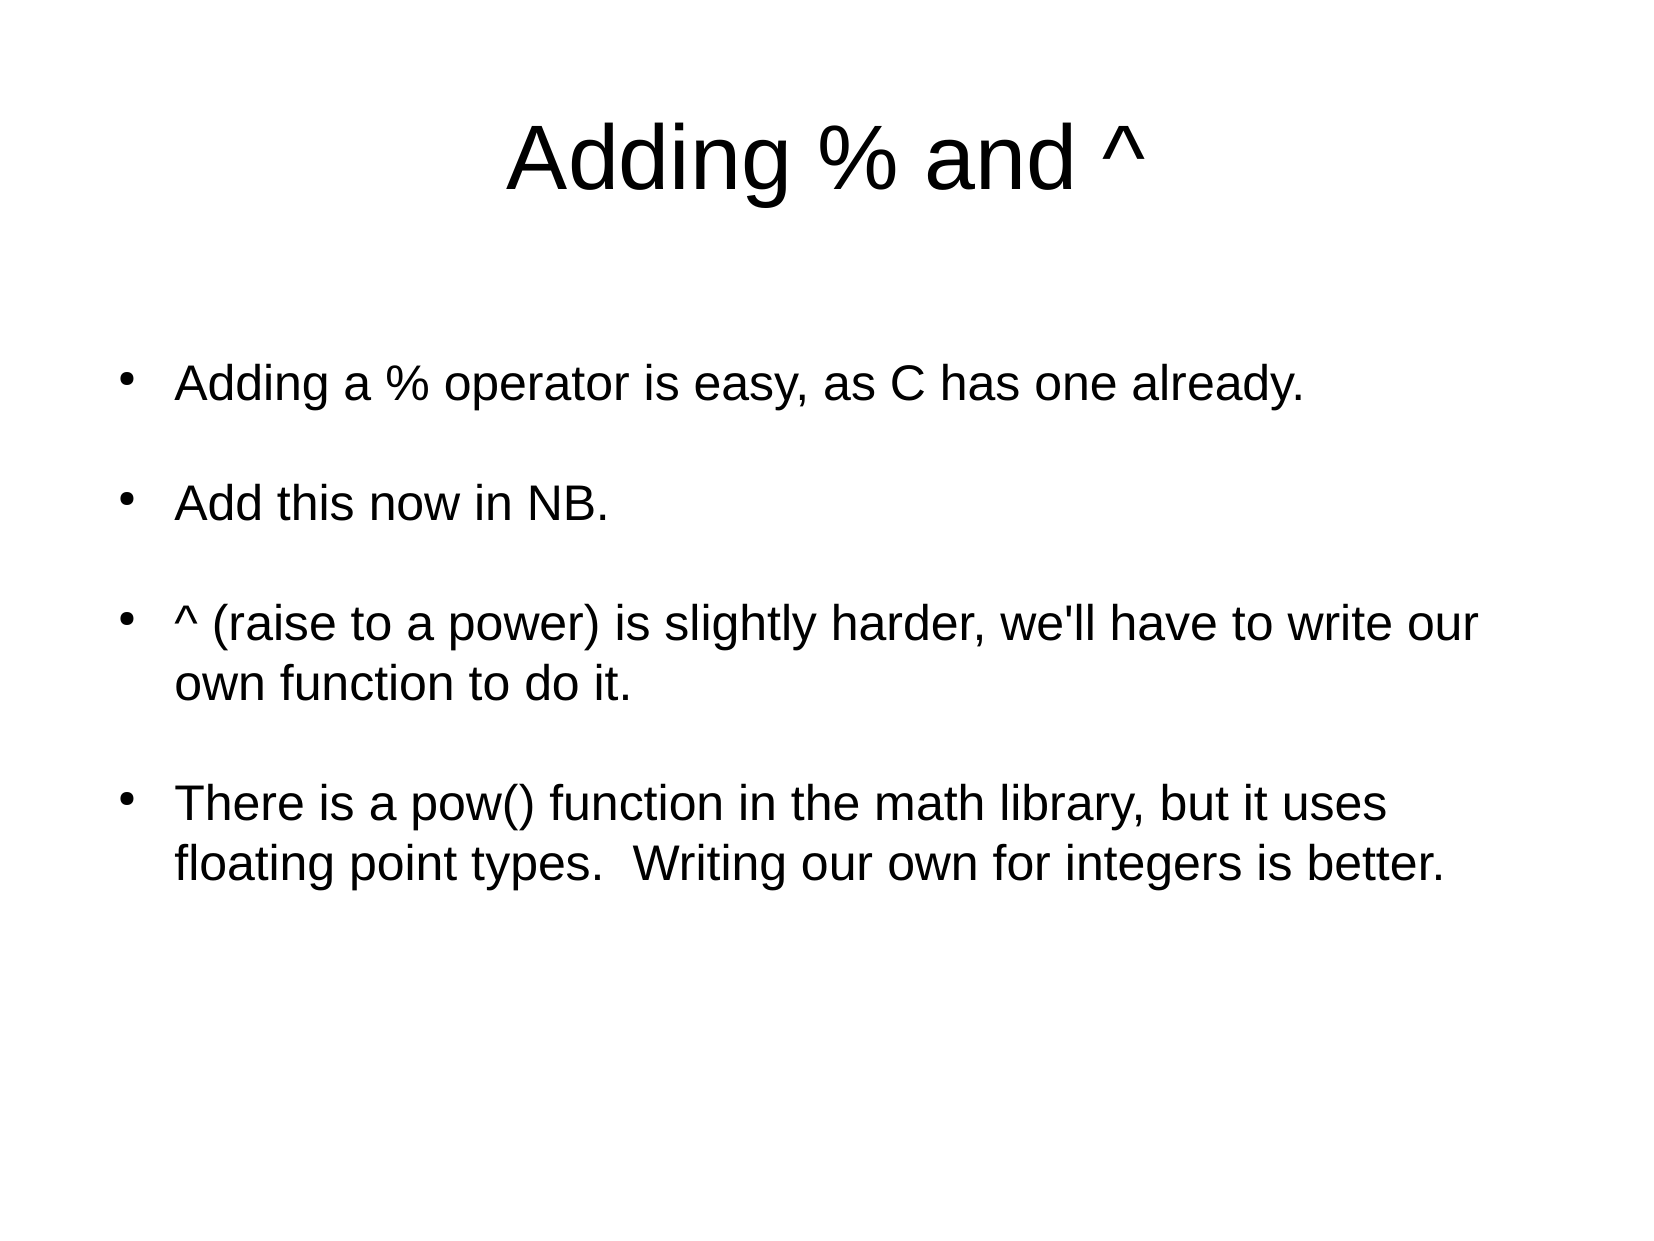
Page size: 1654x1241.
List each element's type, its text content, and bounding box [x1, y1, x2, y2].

title Adding % and ^ [82, 49, 1571, 257]
subtitle Adding a % operator is easy, as C has one already. Add this now in NB. ^ (raise to a power) is slightly harder, we'll have to write our own function to do it. There is a pow() function in the math library, but it uses floating point types. Writing our own for integers is better. [118, 290, 1538, 1152]
